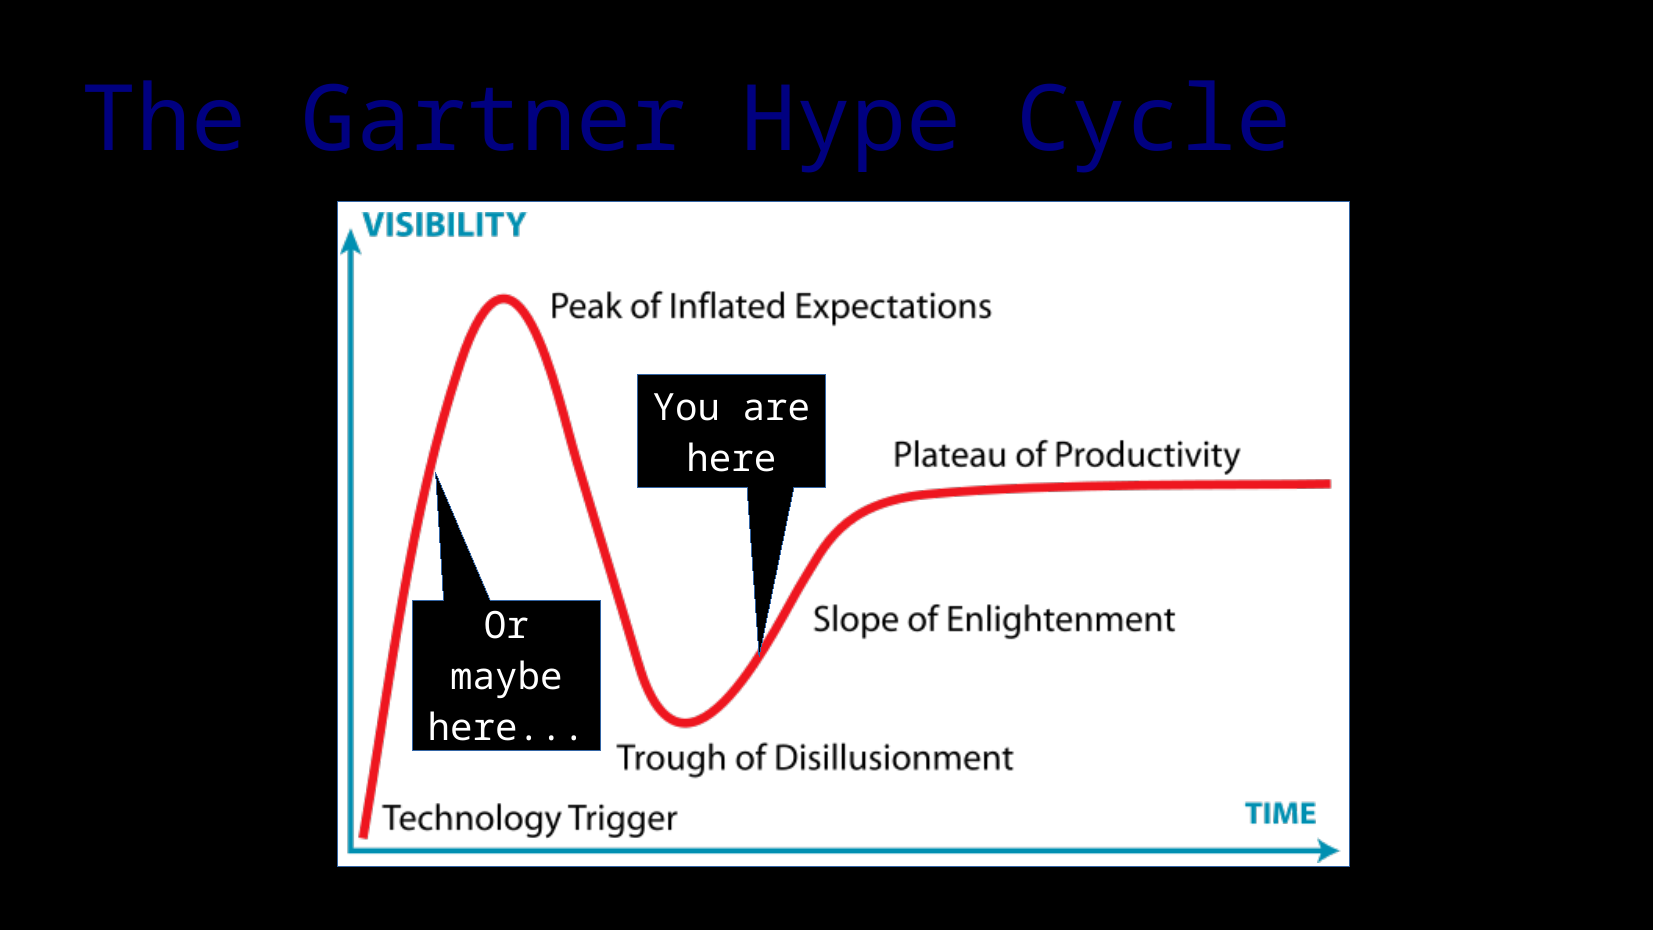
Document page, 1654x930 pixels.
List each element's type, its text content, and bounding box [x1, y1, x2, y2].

title The Gartner Hype Cycle [81, 37, 1569, 193]
text_box Or maybe here... [412, 472, 601, 751]
text_box You are here [637, 374, 826, 657]
text_box t [337, 201, 1350, 867]
picture [340, 212, 1341, 863]
